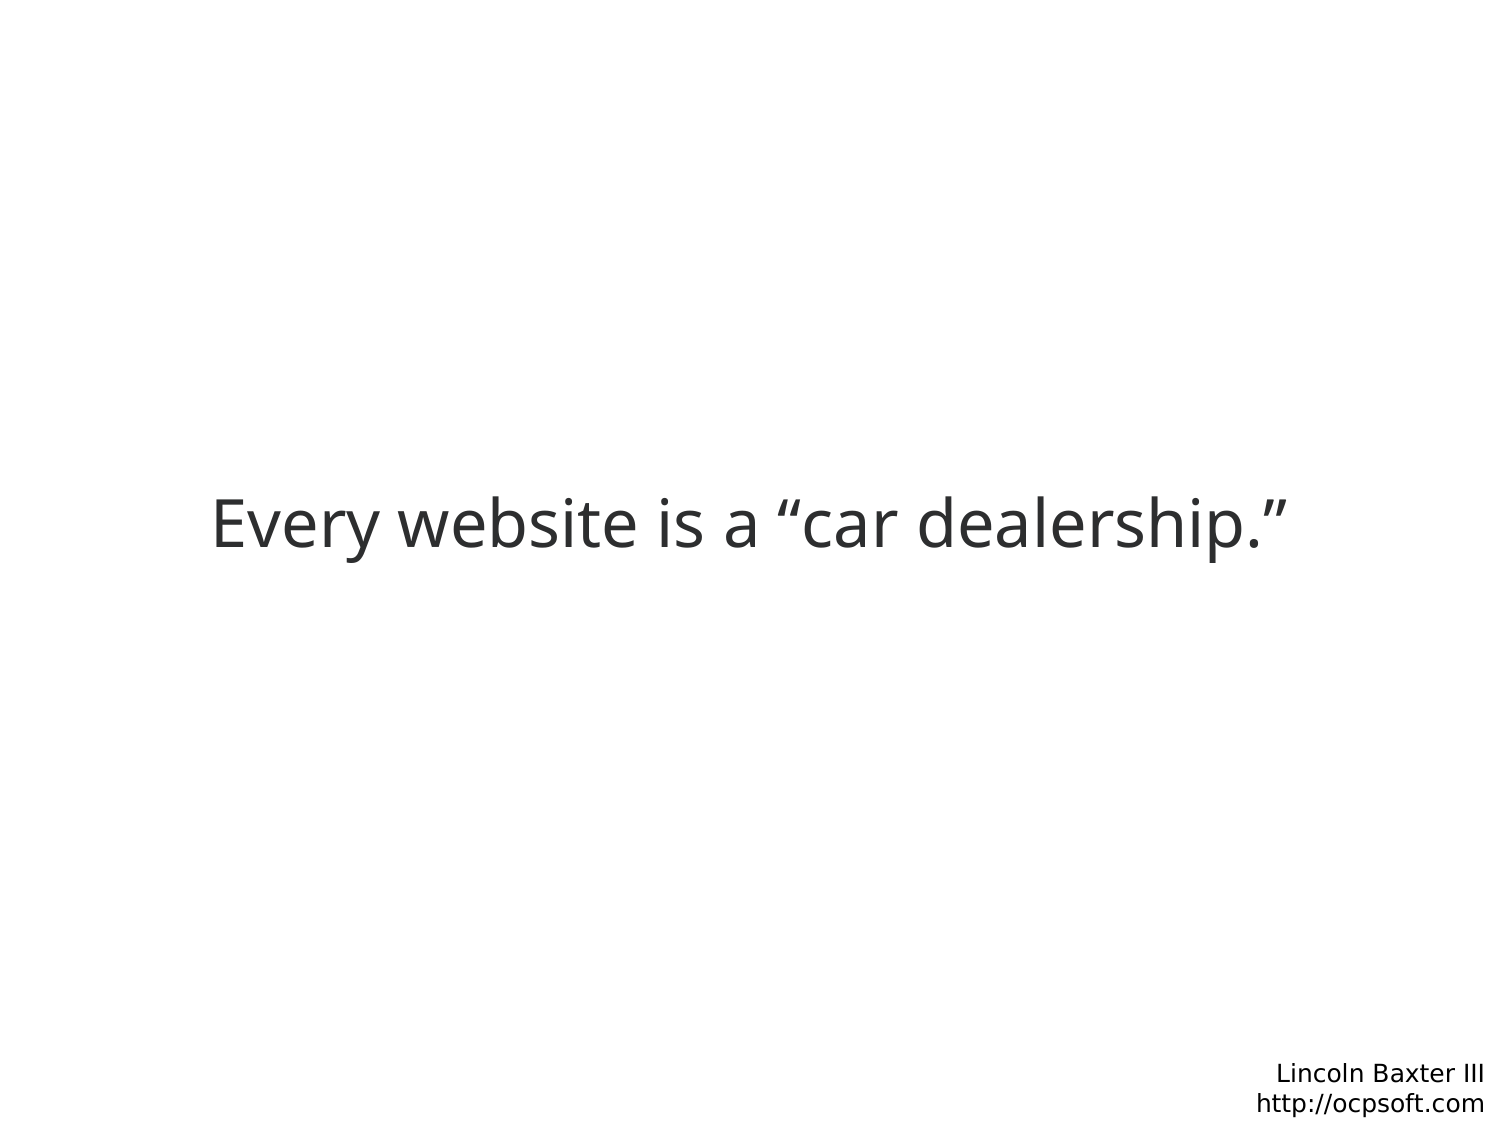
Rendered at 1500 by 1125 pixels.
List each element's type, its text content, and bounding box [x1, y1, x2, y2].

subtitle Every website is a “car dealership.” [75, 112, 1425, 931]
